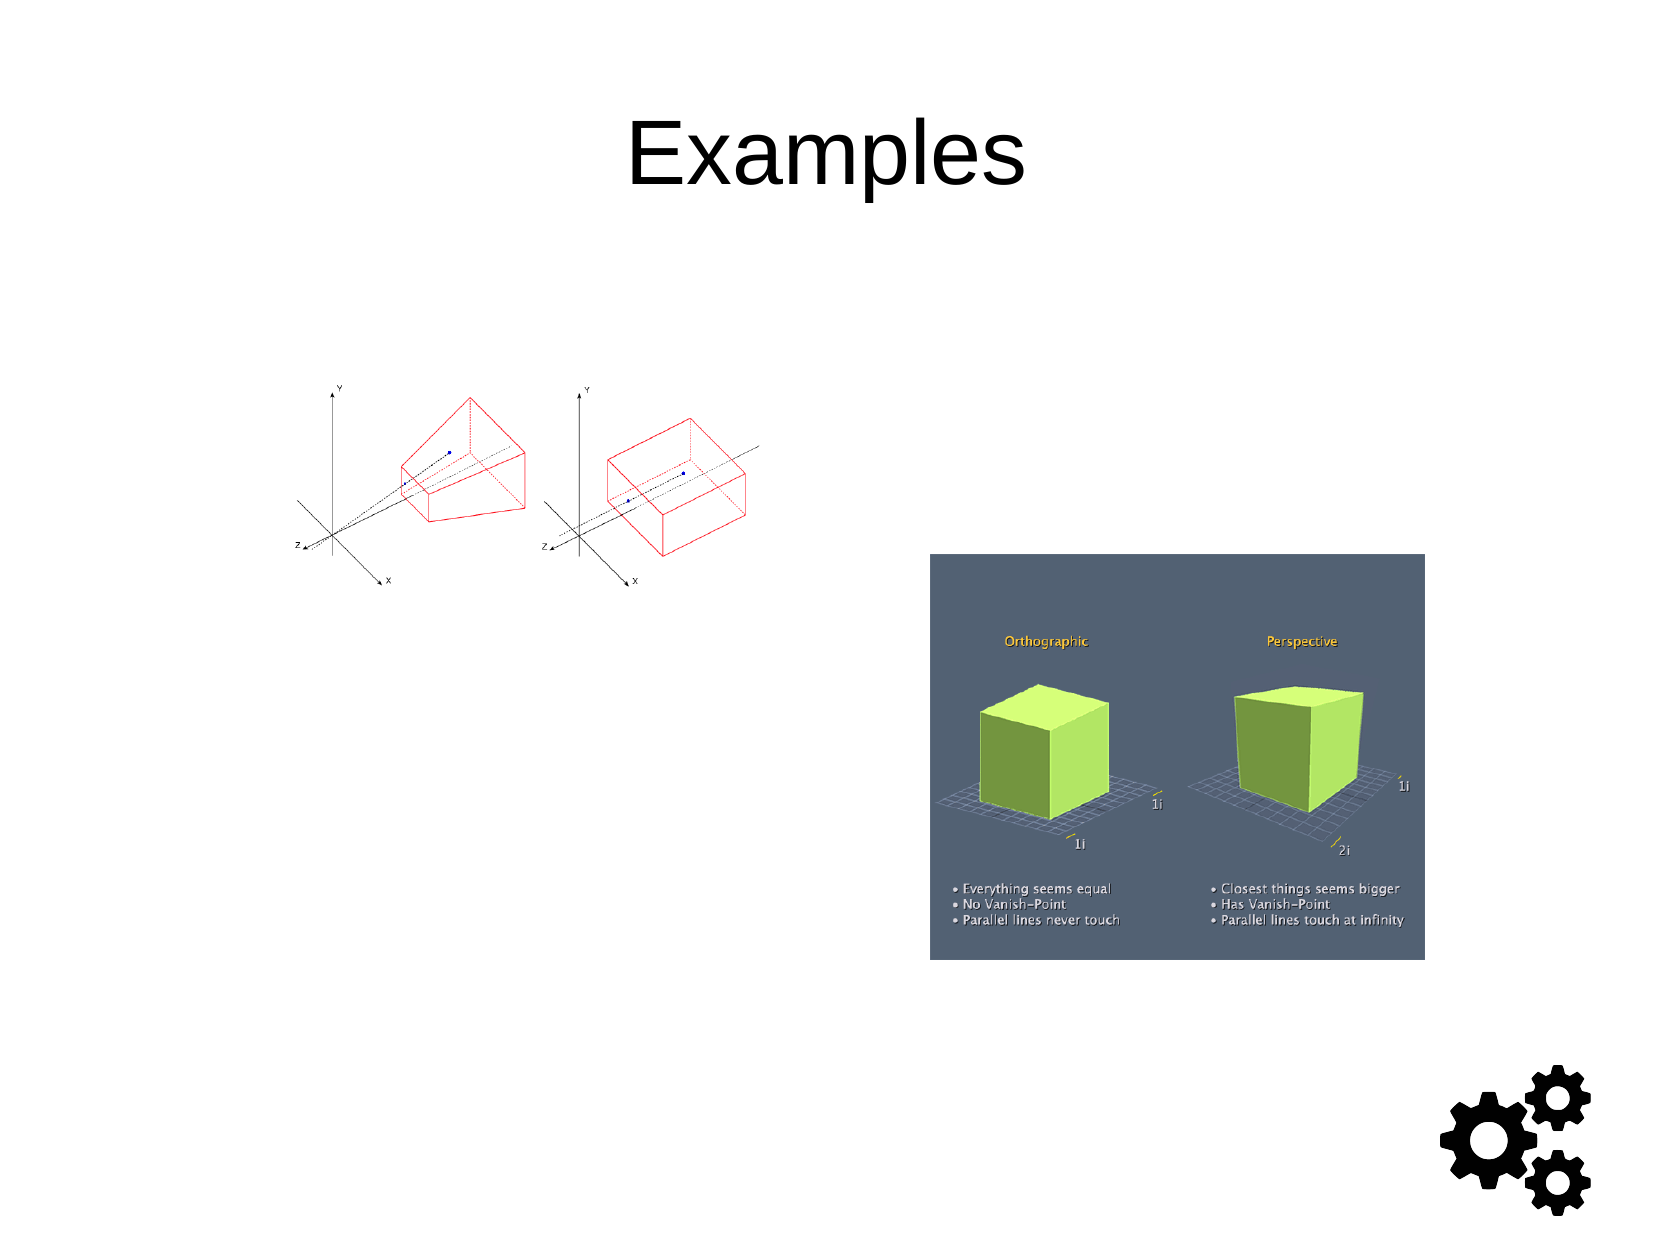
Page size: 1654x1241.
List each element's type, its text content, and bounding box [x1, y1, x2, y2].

title Examples [82, 49, 1571, 257]
picture [1440, 1065, 1591, 1216]
picture [288, 378, 766, 593]
picture [930, 554, 1425, 960]
